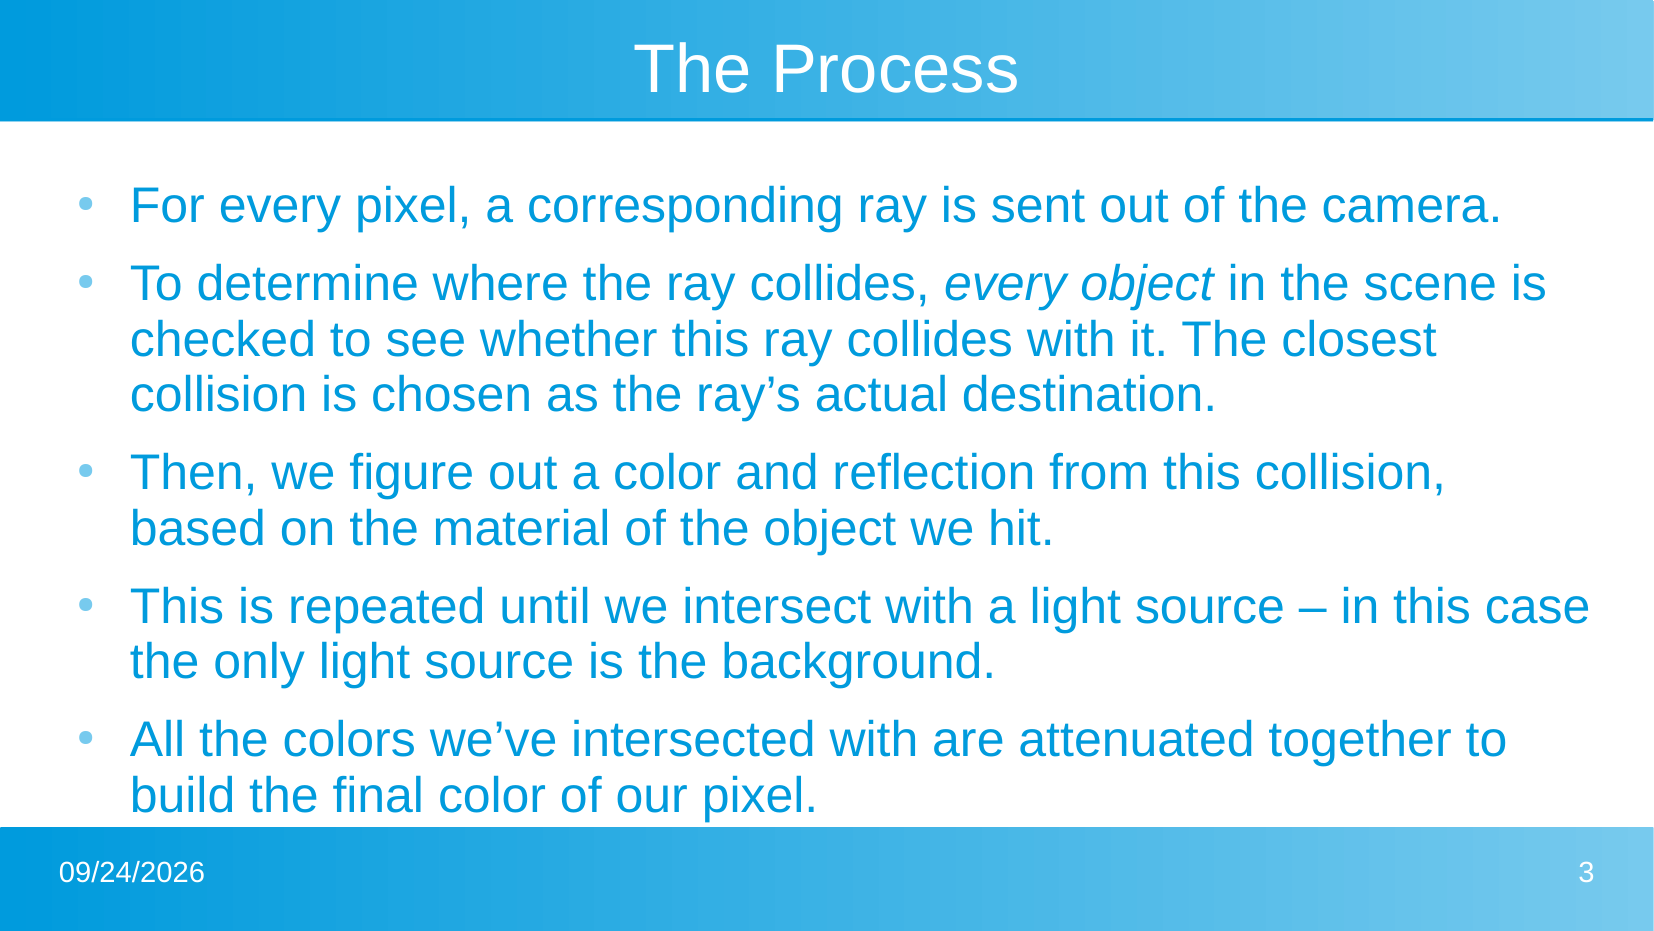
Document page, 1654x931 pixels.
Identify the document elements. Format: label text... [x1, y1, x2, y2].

list For every pixel, a corresponding ray is sent out of the camera. To determine where the ray collides, every object in the scene is checked to see whether this ray collides with it. The closest collision is chosen as the ray’s actual destination. Then, we figure out a color and reflection from this collision, based on the material of the object we hit. This is repeated until we intersect with a light source – in this case the only light source is the background. All the colors we’ve intersected with are attenuated together to build the final color of our pixel. [59, 177, 1595, 768]
title The Process [59, 29, 1595, 108]
